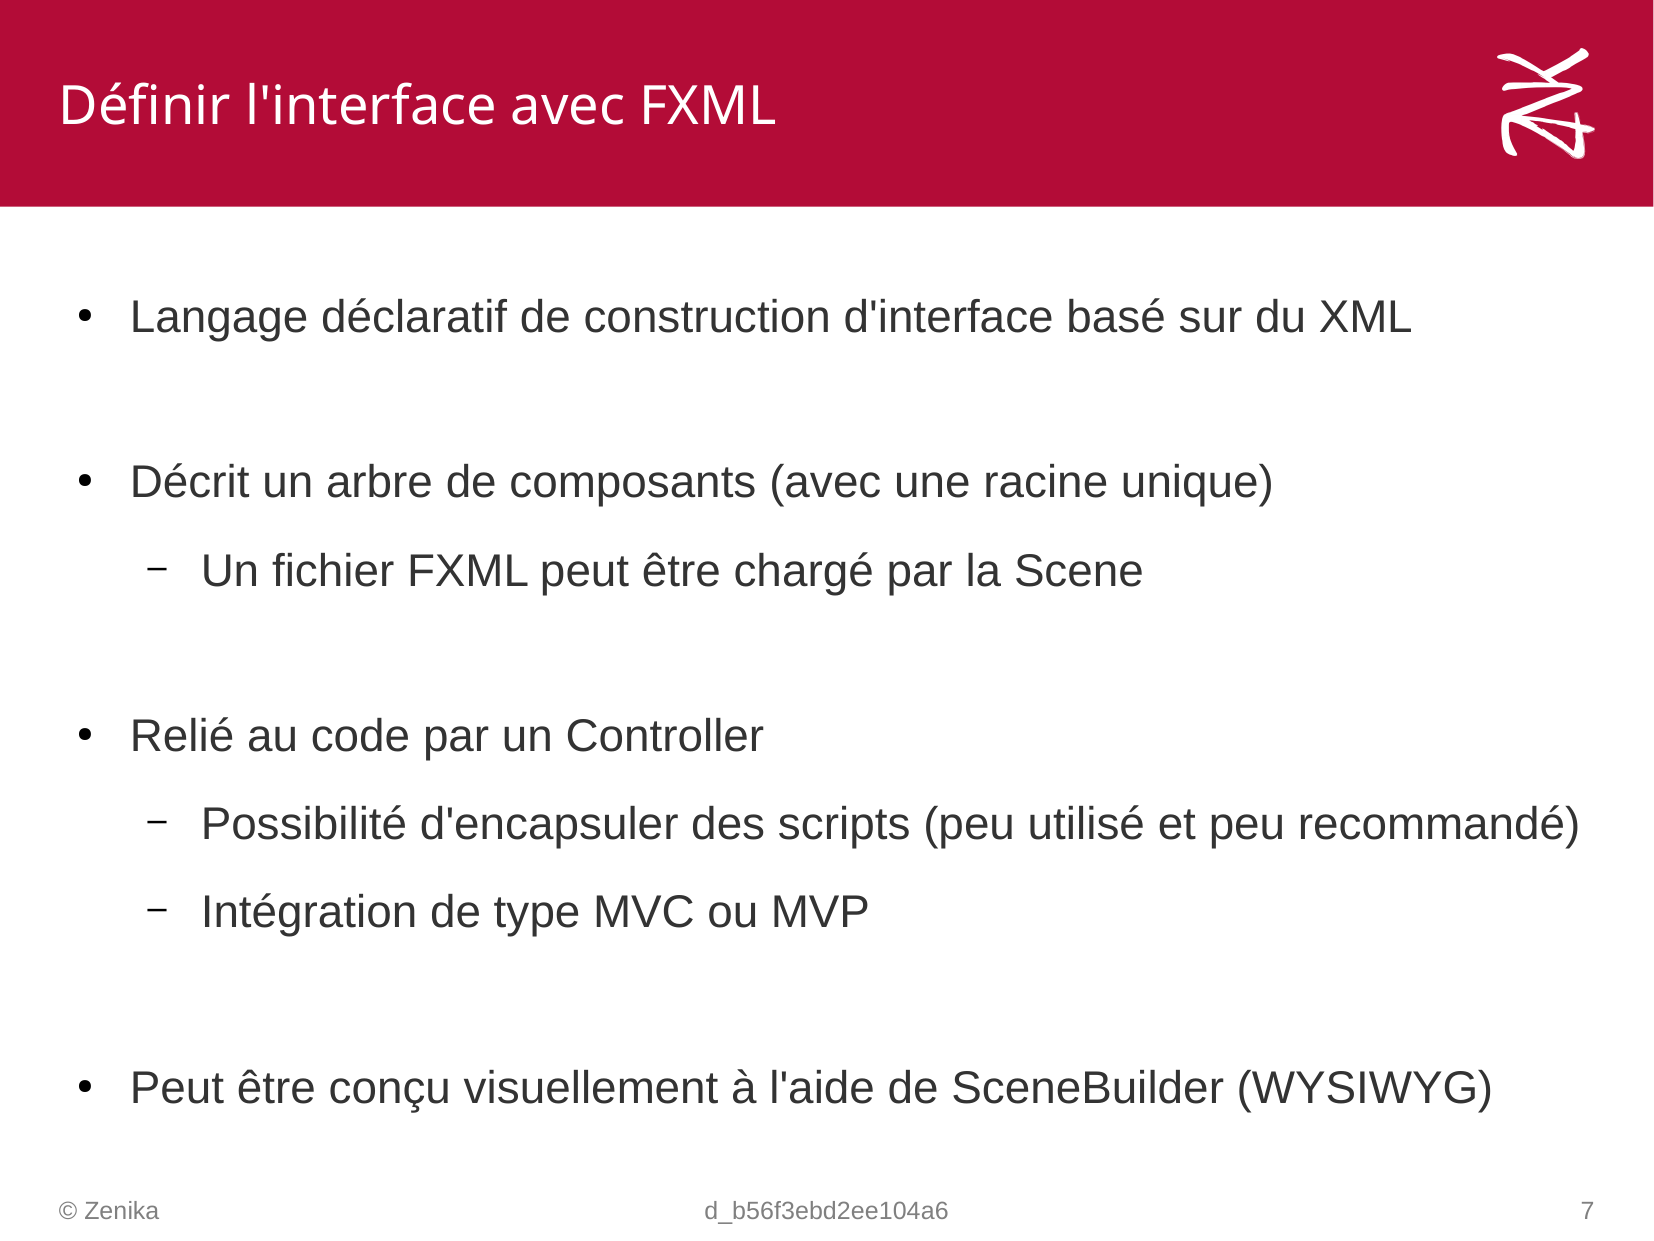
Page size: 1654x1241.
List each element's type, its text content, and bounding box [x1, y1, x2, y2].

list Langage déclaratif de construction d'interface basé sur du XML Décrit un arbre de composants (avec une racine unique) Un fichier FXML peut être chargé par la Scene Relié au code par un Controller Possibilité d'encapsuler des scripts (peu utilisé et peu recommandé) Intégration de type MVC ou MVP Peut être conçu visuellement à l'aide de SceneBuilder (WYSIWYG) [59, 265, 1595, 1182]
title Définir l'interface avec FXML [59, 29, 1595, 178]
